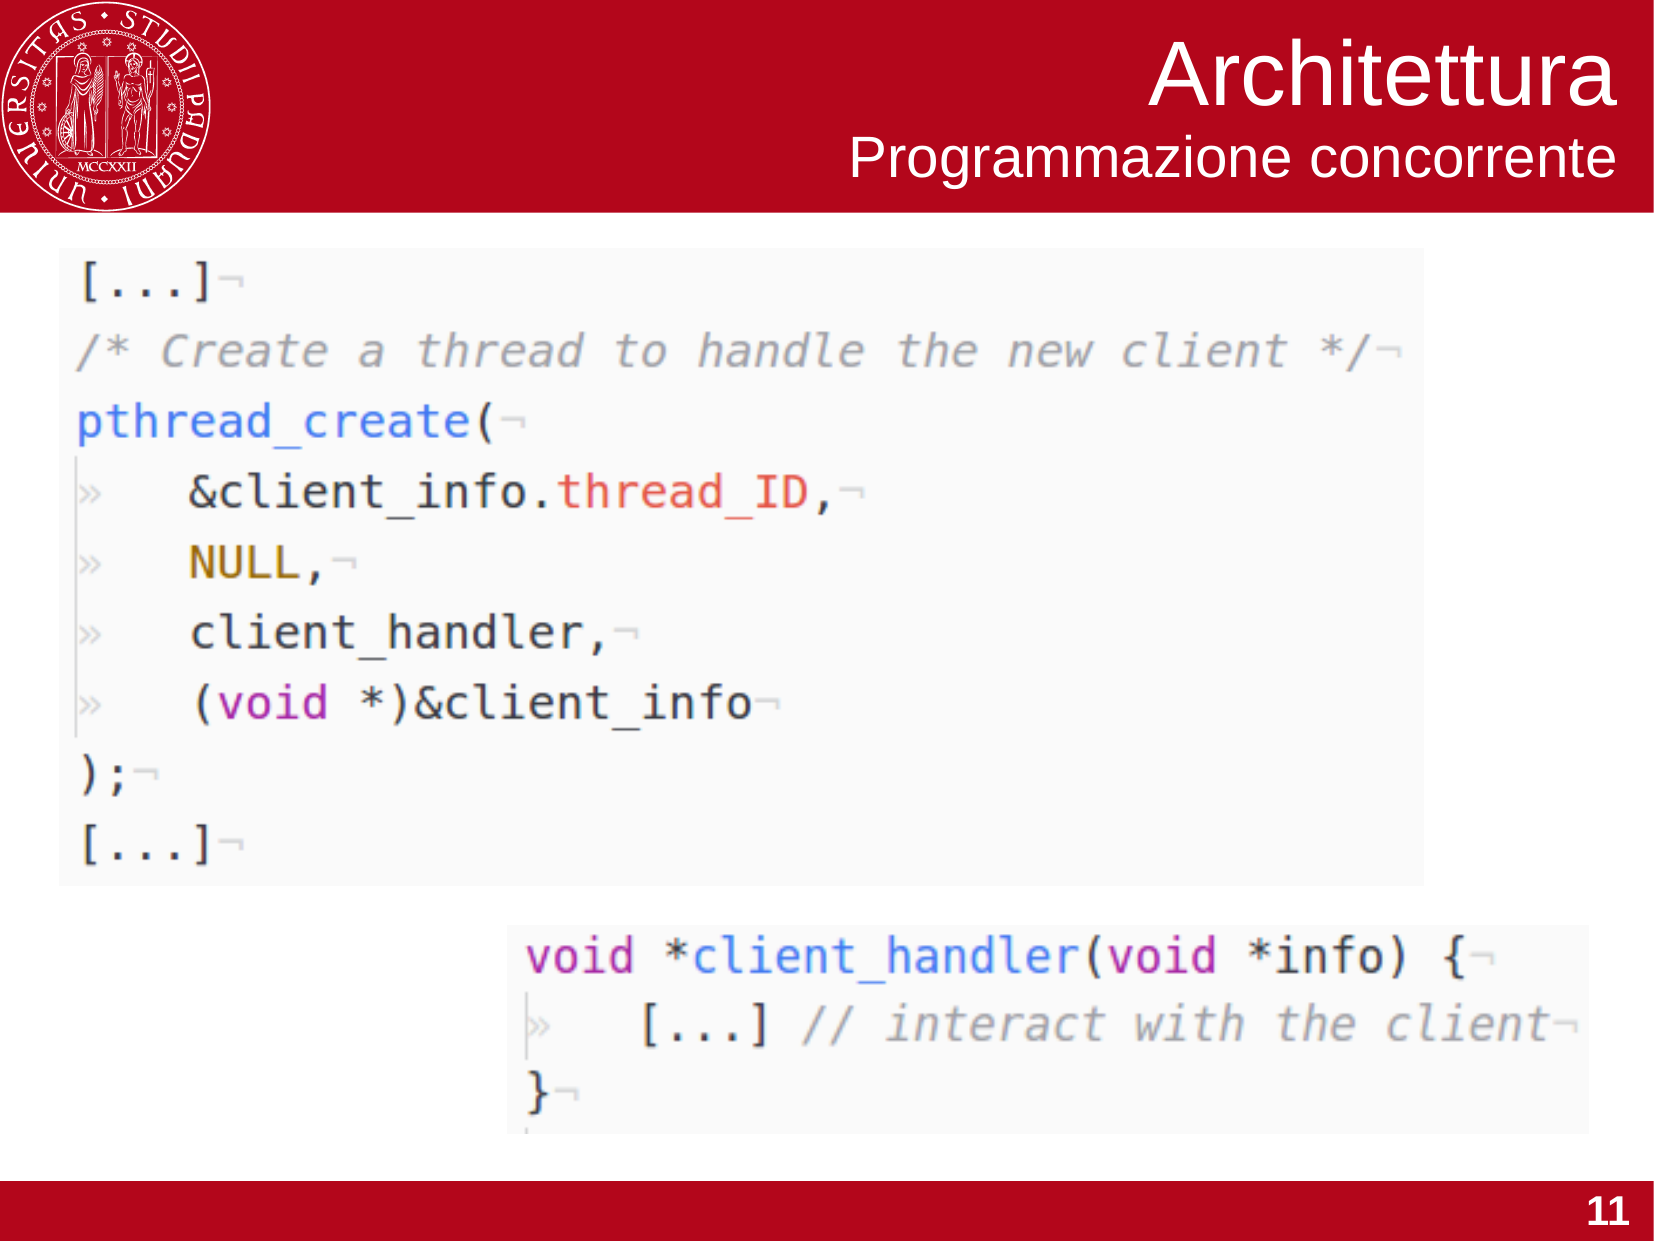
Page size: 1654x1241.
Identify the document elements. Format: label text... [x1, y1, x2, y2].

picture [507, 925, 1589, 1134]
picture [0, 0, 212, 213]
picture [59, 248, 1424, 886]
title Architettura Programmazione concorrente [259, 0, 1619, 213]
